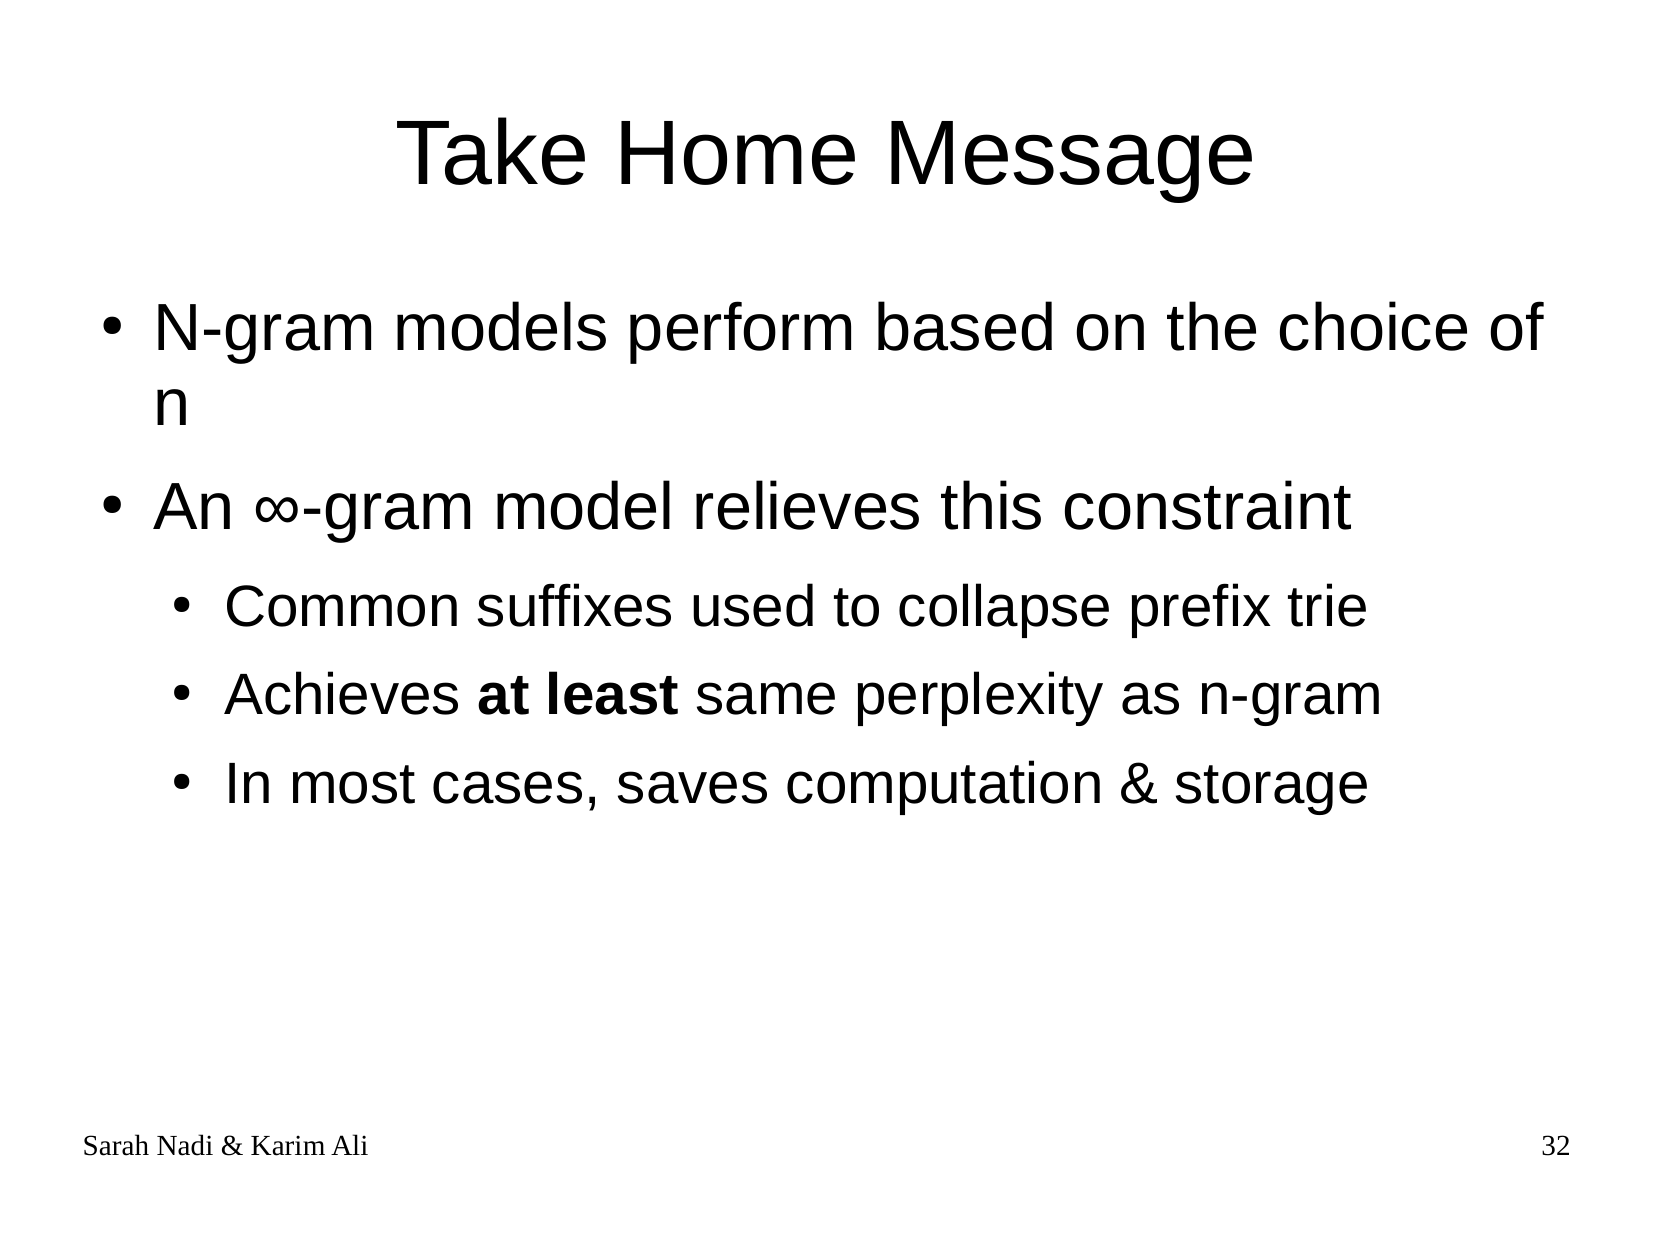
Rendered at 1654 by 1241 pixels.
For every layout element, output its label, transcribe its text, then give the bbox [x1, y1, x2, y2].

list N-gram models perform based on the choice of n An ∞-gram model relieves this constraint Common suffixes used to collapse prefix trie Achieves at least same perplexity as n-gram In most cases, saves computation & storage [82, 290, 1571, 1109]
title Take Home Message [82, 56, 1571, 250]
